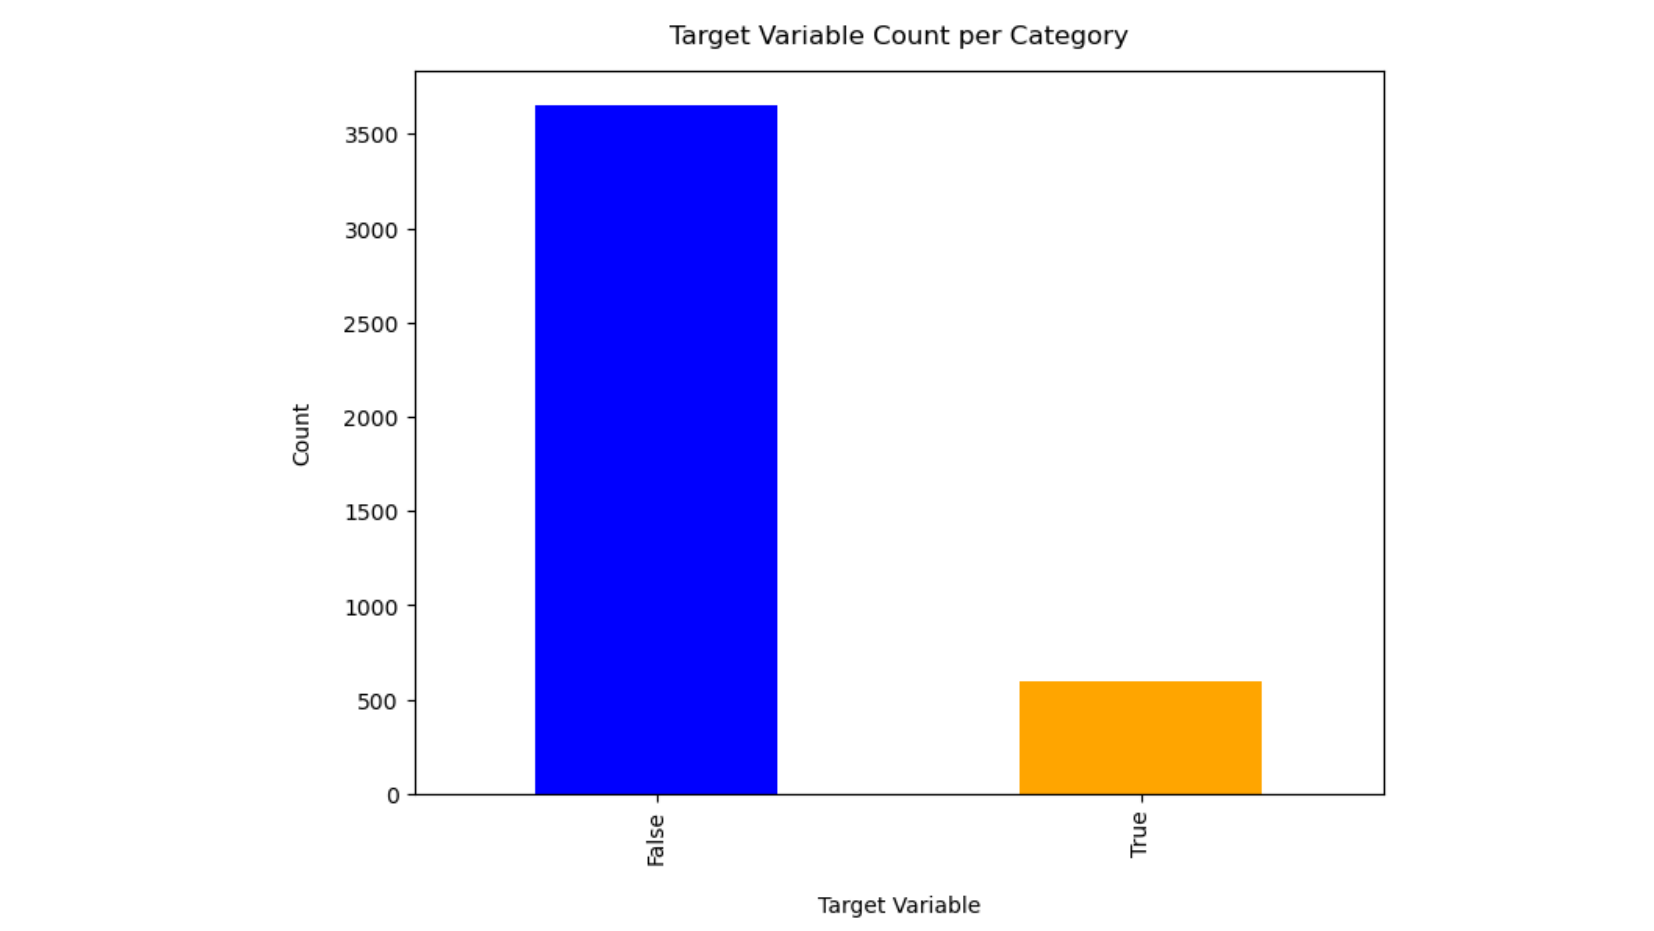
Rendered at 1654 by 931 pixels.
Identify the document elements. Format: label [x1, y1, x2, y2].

picture [276, 10, 1398, 931]
